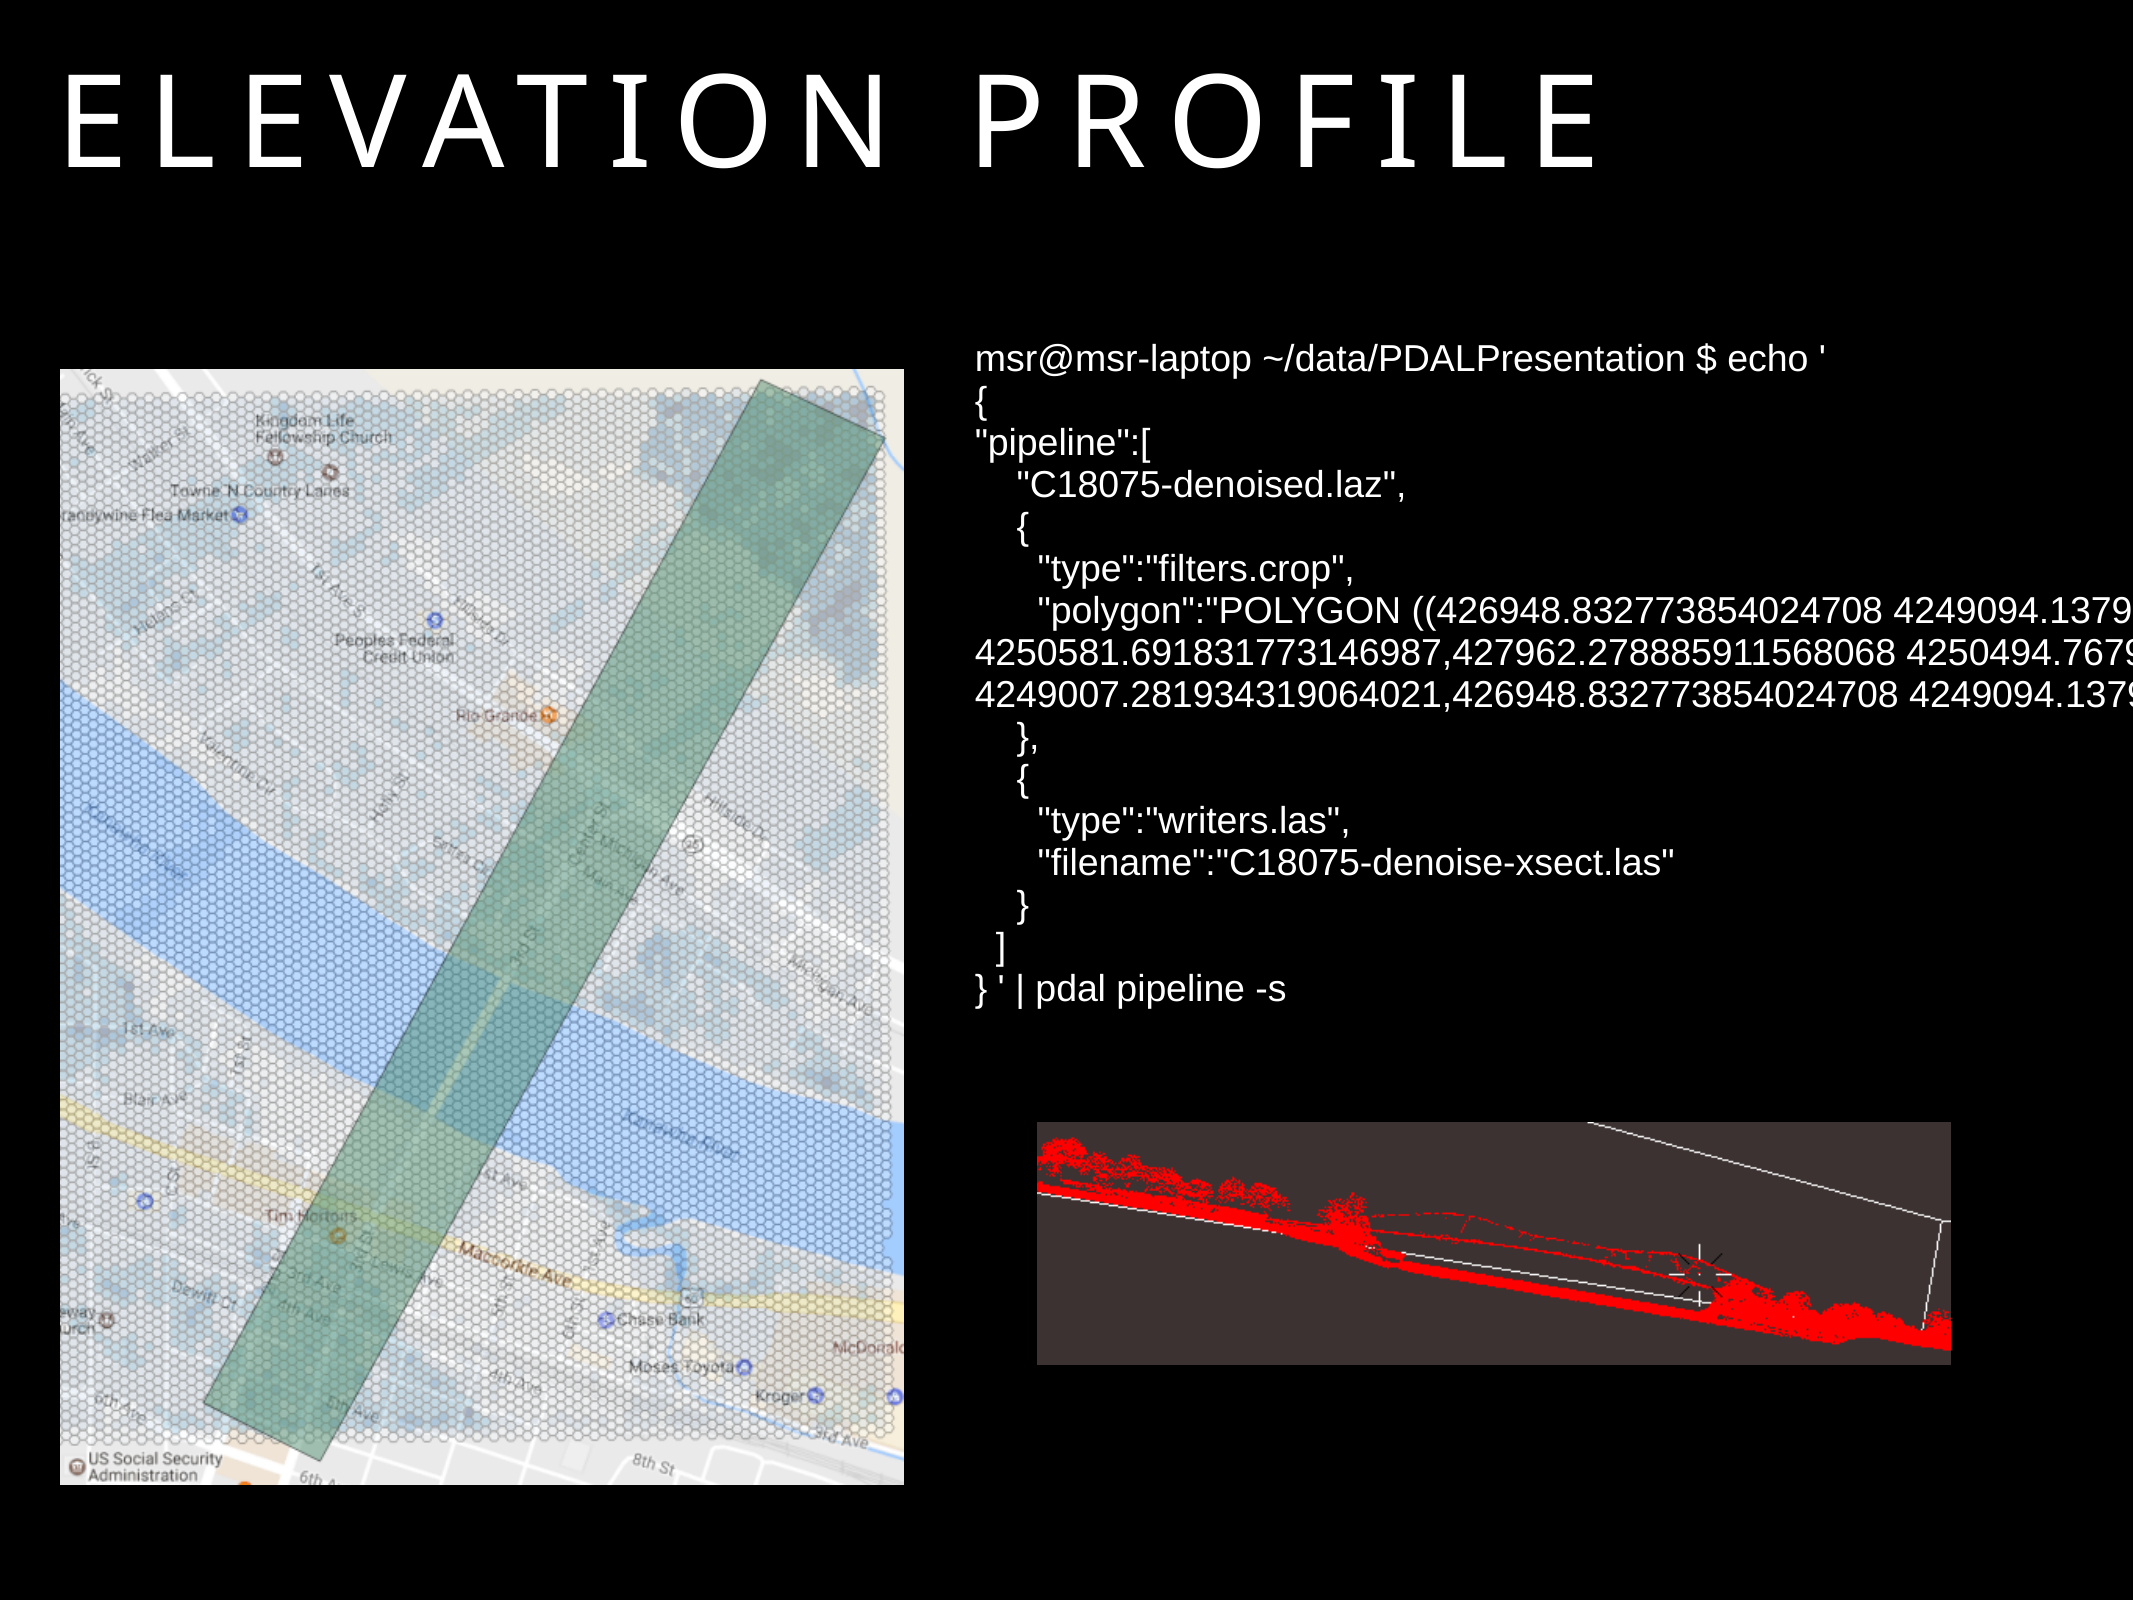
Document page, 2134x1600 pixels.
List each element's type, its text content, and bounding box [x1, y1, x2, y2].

picture [1037, 1122, 1951, 1366]
title Elevation profile [48, 30, 1966, 271]
picture [60, 369, 904, 1486]
text_box msr@msr-laptop ~/data/PDALPresentation $ echo ' { "pipeline":[ "C18075-denoised.laz", { "type":"filters.crop", "polygon":"POLYGON ((426948.832773854024708 4249094.137953309342265,427780.490099926188122 4250581.691831773146987,427962.278885911568068 4250494.767989790998399,427119.376130757154897 4249007.281934319064021,426948.832773854024708 4249094.137953309342265))" }, { "type":"writers.las", "filename":"C18075-denoise-xsect.las" } ] } ' | pdal pipeline -s [960, 330, 2134, 1059]
